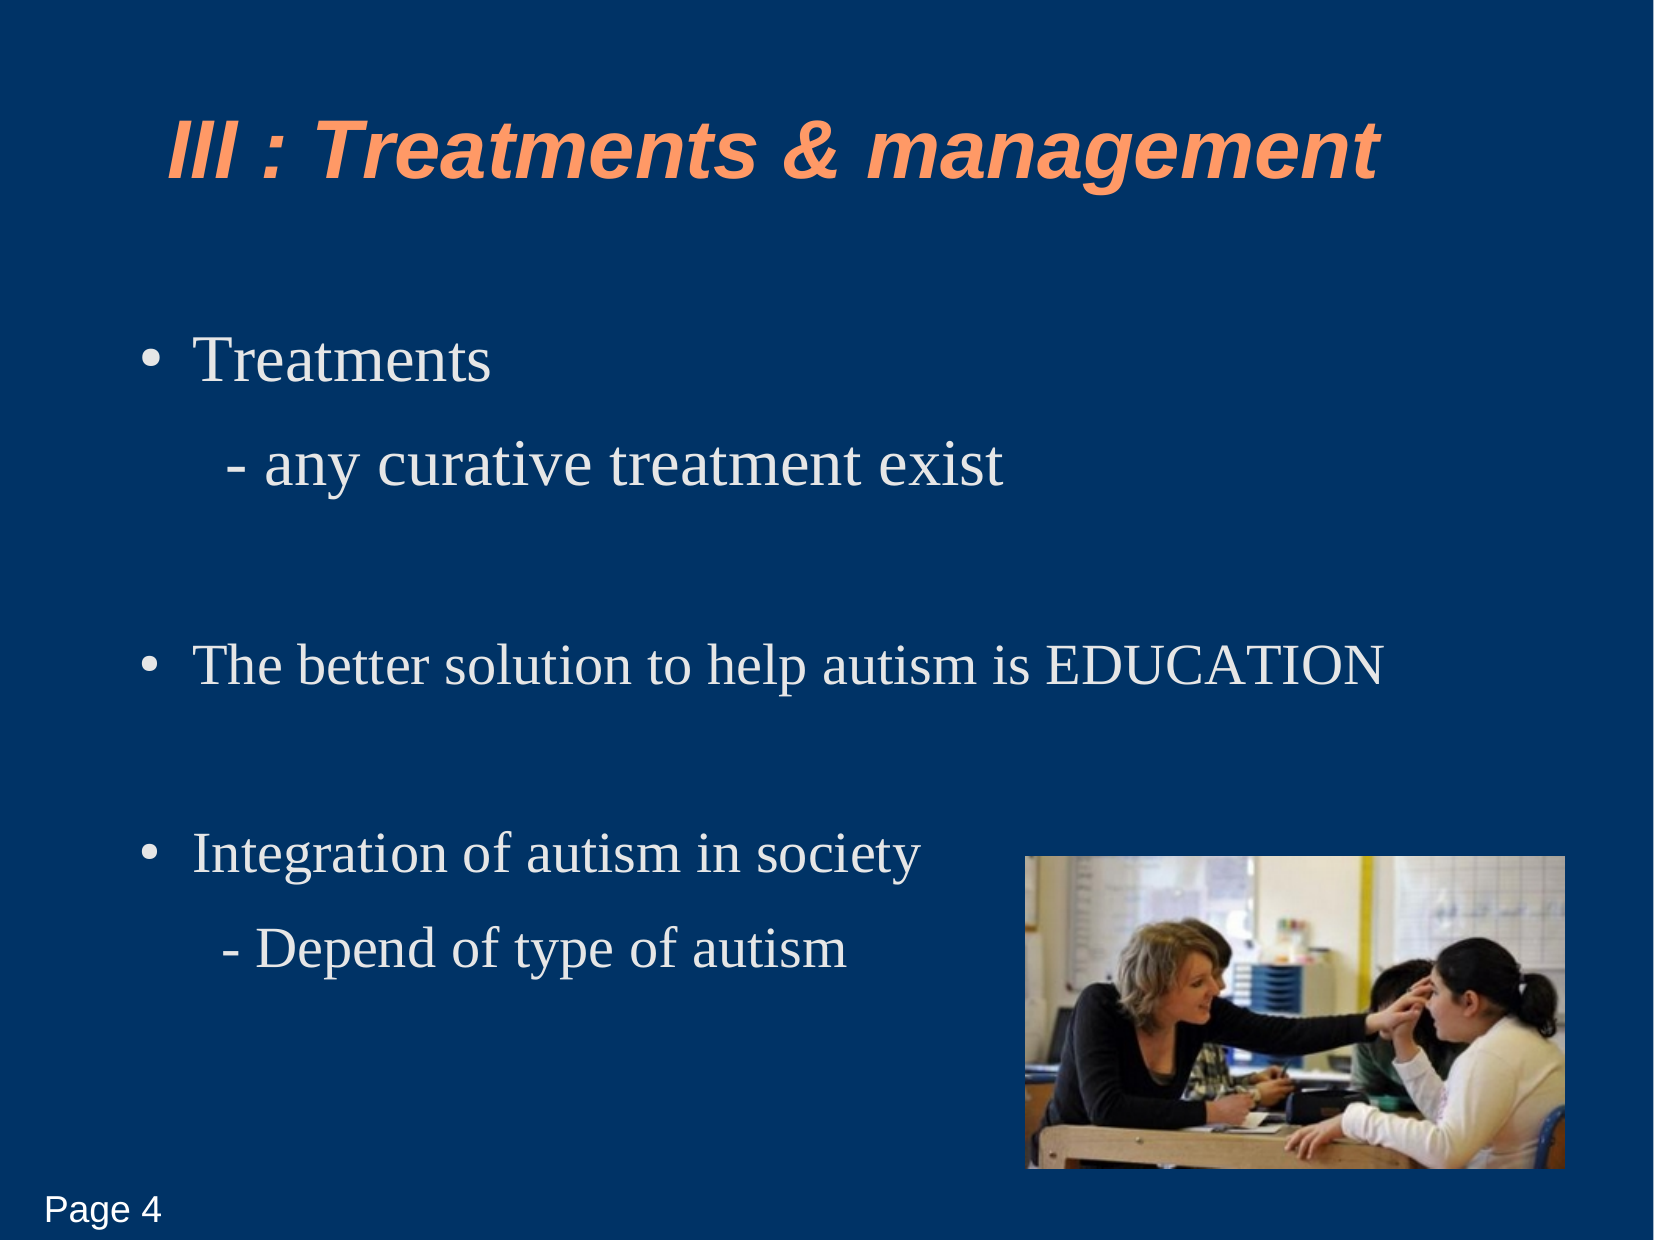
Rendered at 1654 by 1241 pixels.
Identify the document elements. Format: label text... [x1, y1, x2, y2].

list Treatments - any curative treatment exist The better solution to help autism is EDUCATION Integration of autism in society - Depend of type of autism [121, 322, 1561, 1118]
text_box Page 4 [29, 1181, 178, 1239]
picture [1025, 856, 1565, 1169]
title III : Treatments & management [121, 53, 1534, 246]
